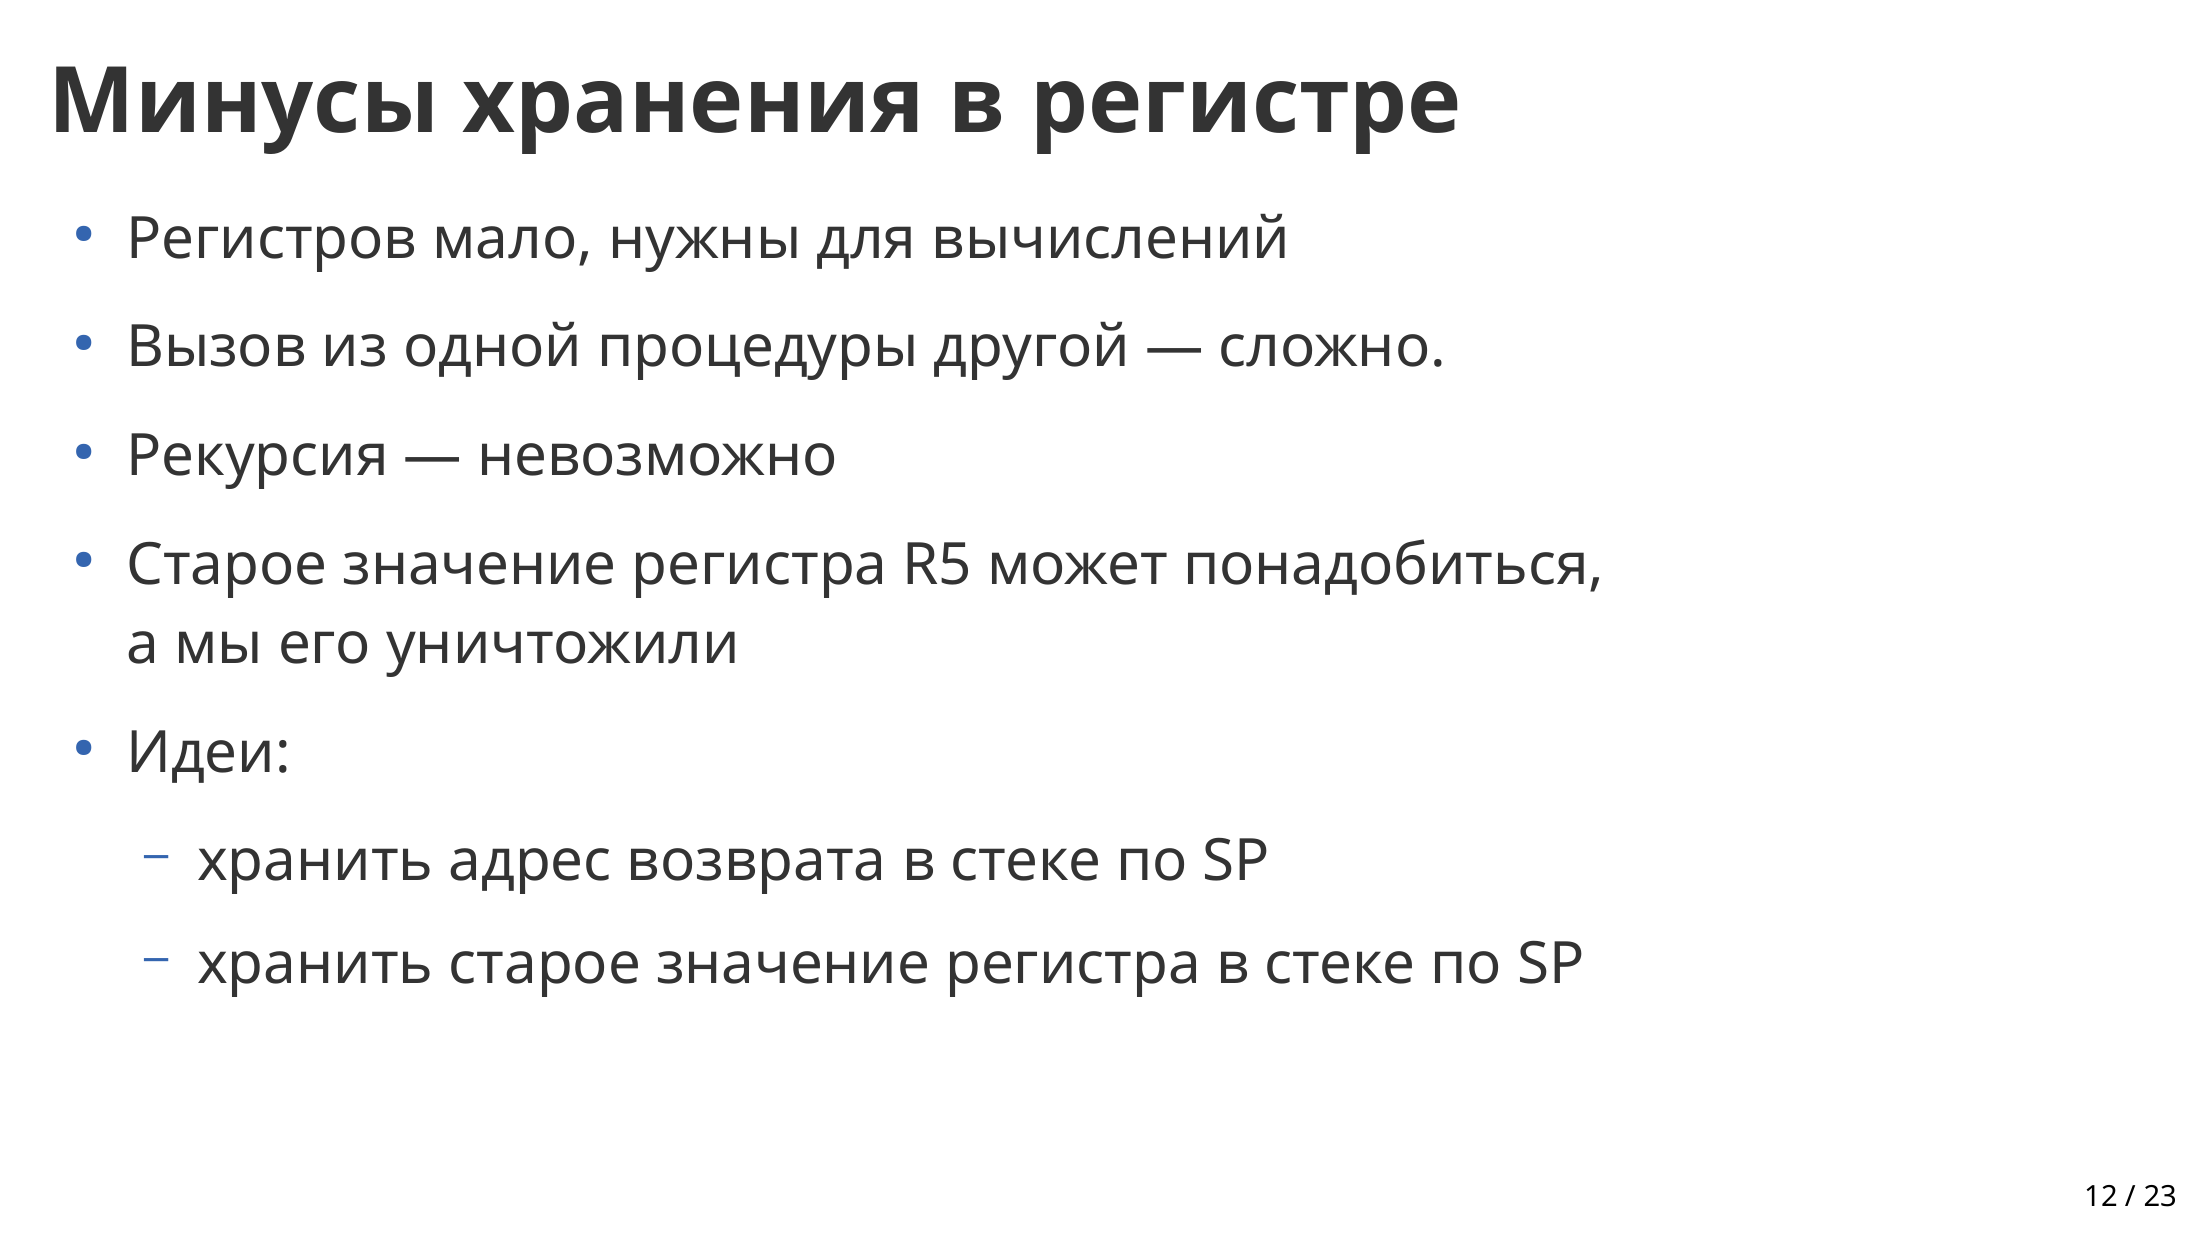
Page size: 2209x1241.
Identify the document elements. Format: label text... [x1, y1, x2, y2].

list Регистров мало, нужны для вычислений Вызов из одной процедуры другой — сложно. Рекурсия — невозможно Старое значение регистра R5 может понадобиться, а мы его уничтожили Идеи: хранить адрес возврата в стеке по SP хранить старое значение регистра в стеке по SP [55, 195, 1690, 1177]
title Минусы хранения в регистре [48, 34, 2174, 160]
